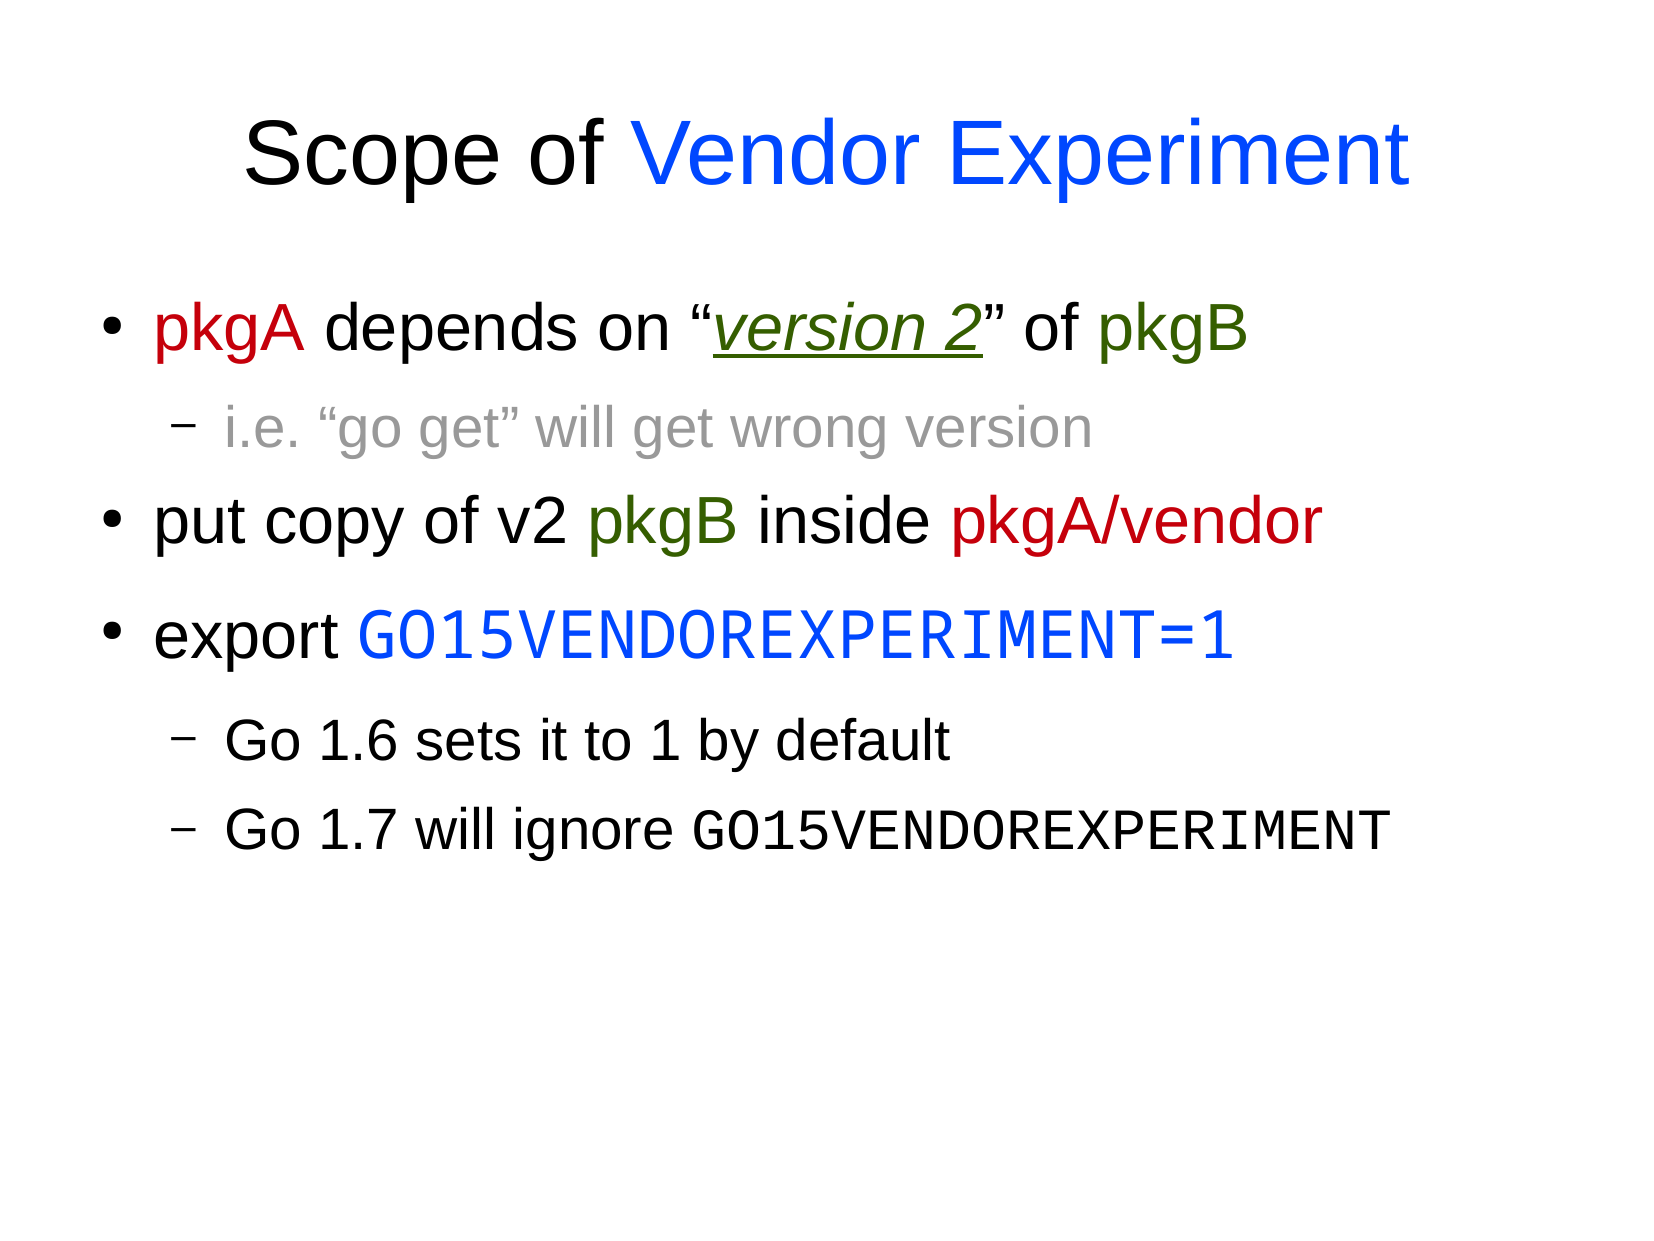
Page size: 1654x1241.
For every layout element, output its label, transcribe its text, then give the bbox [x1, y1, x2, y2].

title Scope of Vendor Experiment [82, 49, 1571, 257]
list pkgA depends on “version 2” of pkgB i.e. “go get” will get wrong version put copy of v2 pkgB inside pkgA/vendor export GO15VENDOREXPERIMENT=1 Go 1.6 sets it to 1 by default Go 1.7 will ignore GO15VENDOREXPERIMENT [82, 290, 1538, 1010]
